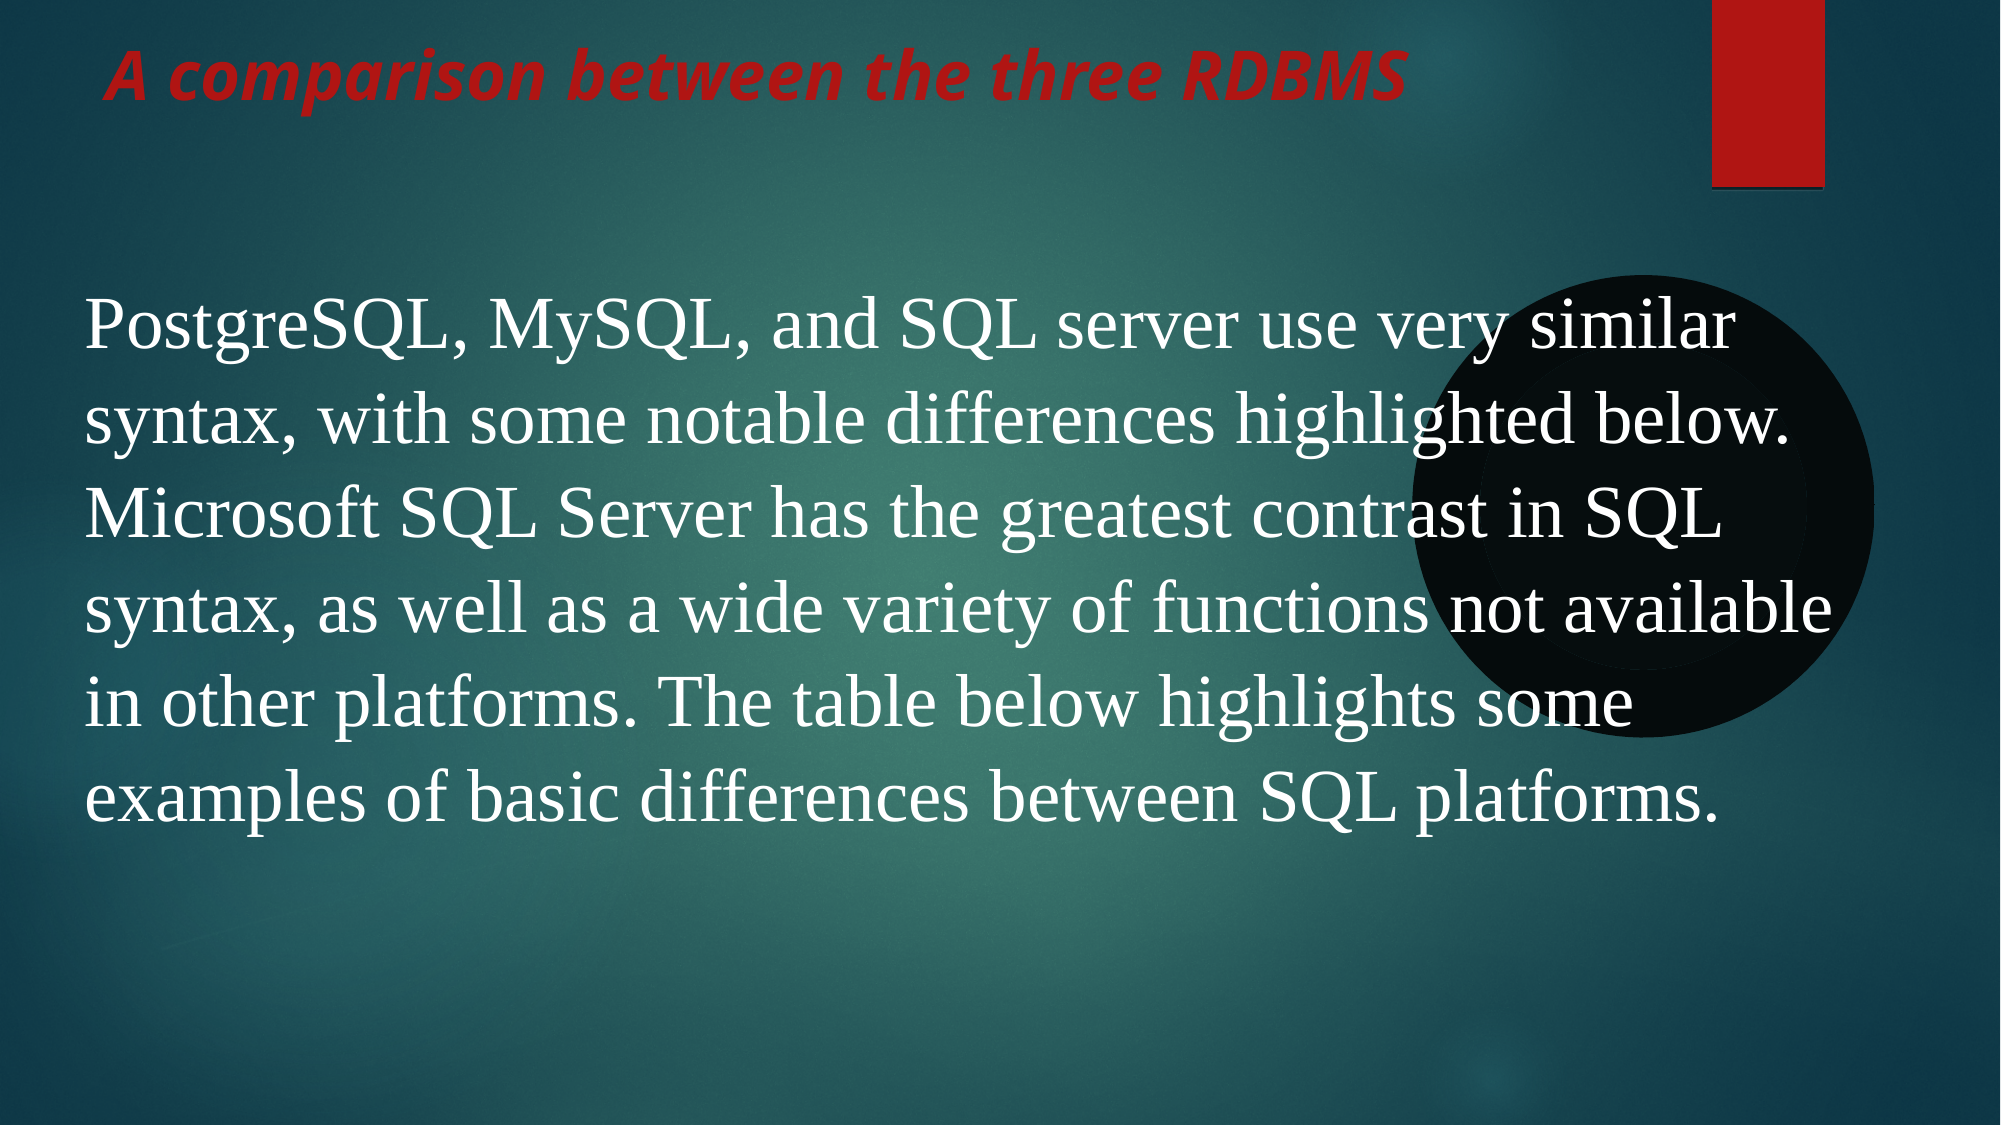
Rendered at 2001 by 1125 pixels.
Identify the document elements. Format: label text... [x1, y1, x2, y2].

text_box A comparison between the three RDBMS [91, 32, 1664, 183]
text_box PostgreSQL, MySQL, and SQL server use very similar syntax, with some notable differences highlighted below. Microsoft SQL Server has the greatest contrast in SQL syntax, as well as a wide variety of functions not available in other platforms. The table below highlights some examples of basic differences between SQL platforms. [69, 254, 1909, 896]
